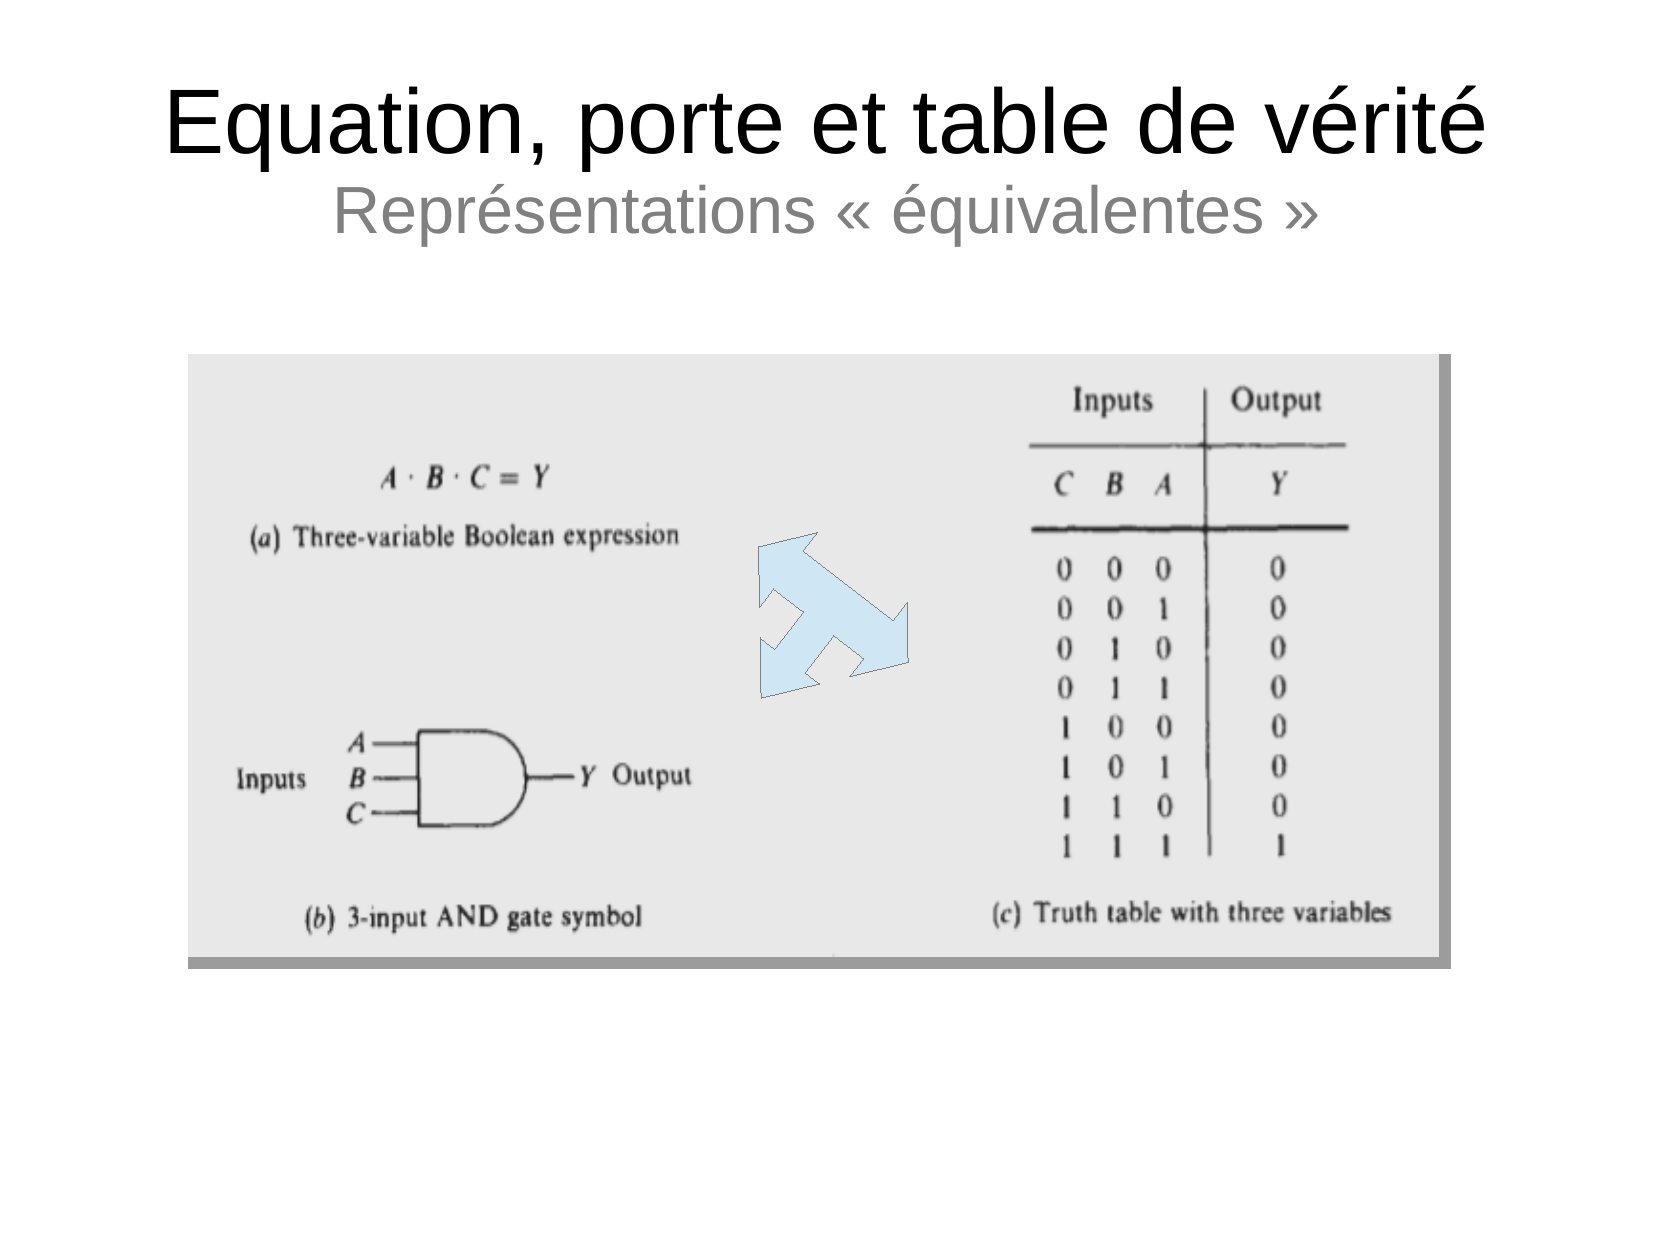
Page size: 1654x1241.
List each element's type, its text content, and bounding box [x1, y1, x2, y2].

text_box [758, 532, 909, 699]
title Equation, porte et table de vérité Représentations « équivalentes » [82, 70, 1571, 351]
picture [177, 342, 1439, 957]
